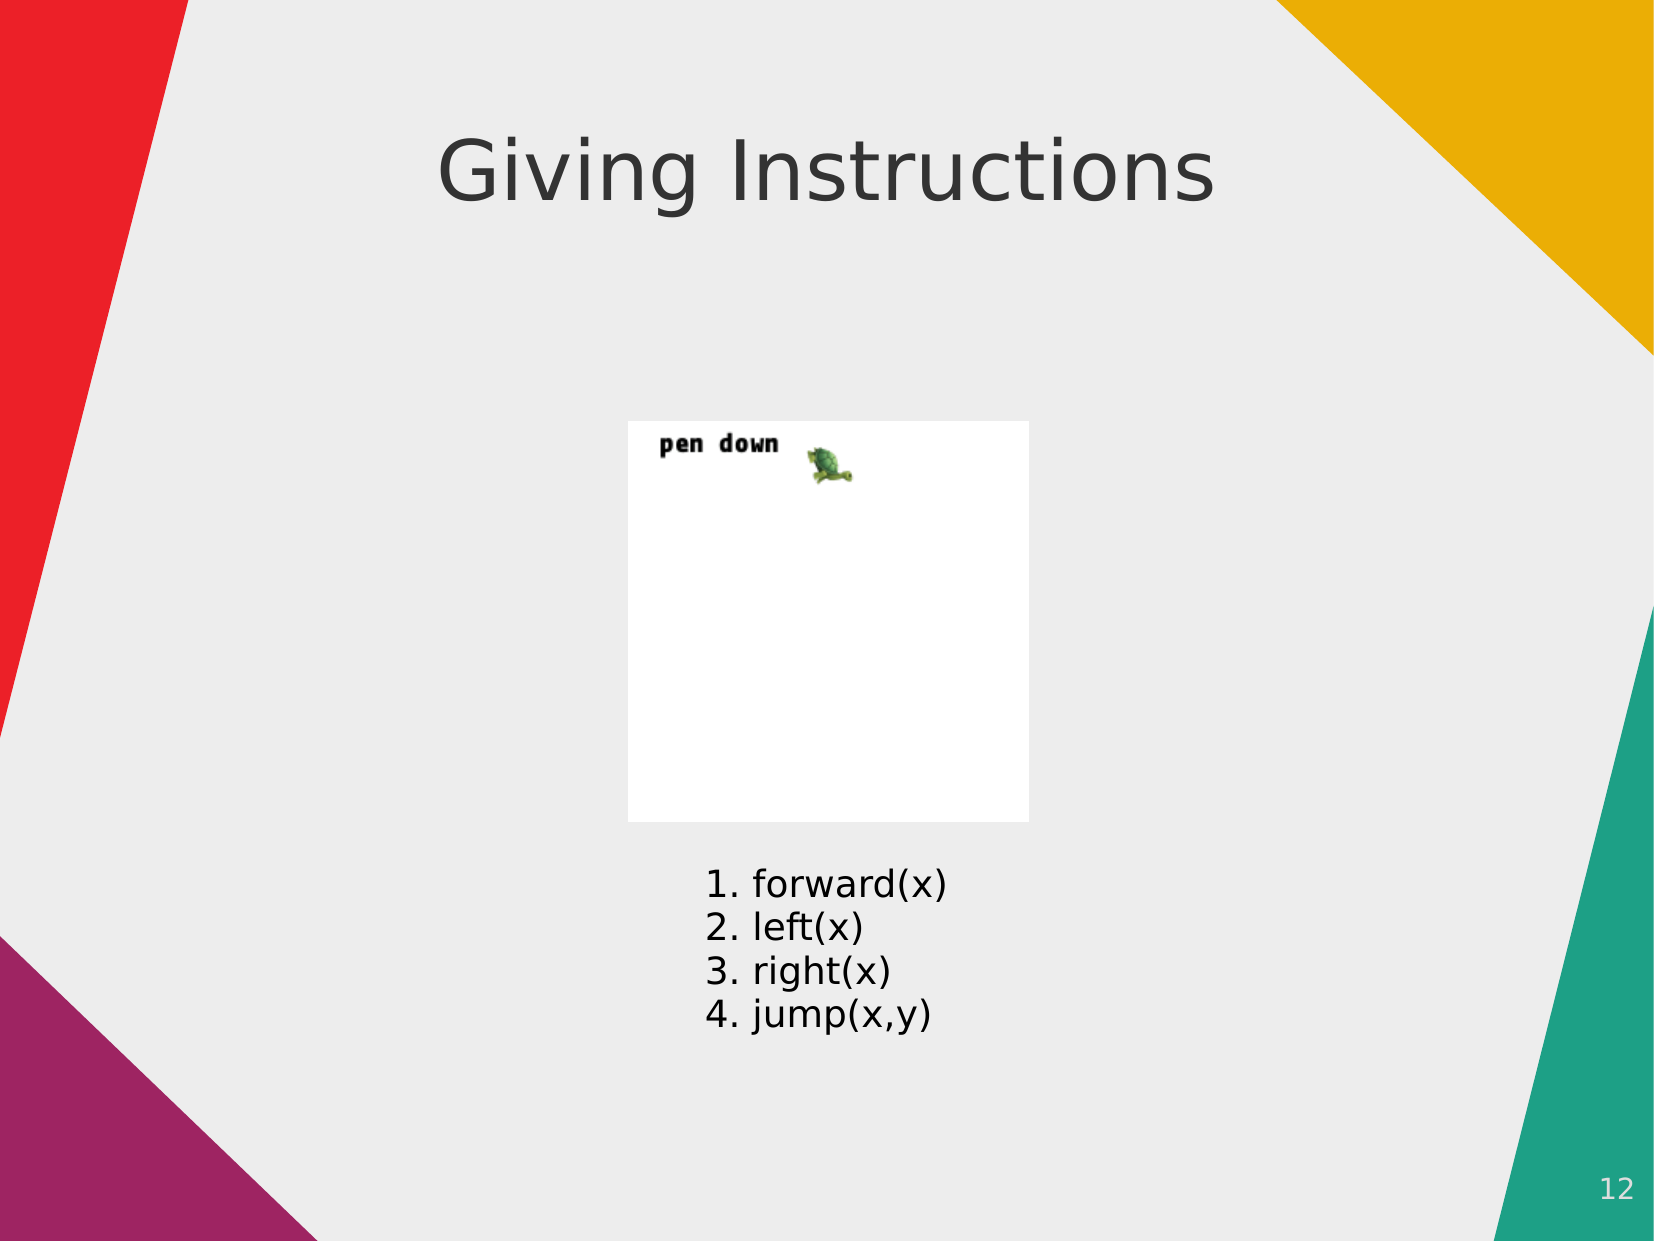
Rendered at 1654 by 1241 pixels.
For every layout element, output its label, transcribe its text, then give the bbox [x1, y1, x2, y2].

text_box 1. forward(x) 2. left(x) 3. right(x) 4. jump(x,y) [690, 855, 976, 1044]
title Giving Instructions [114, 73, 1539, 271]
picture [628, 421, 1029, 822]
